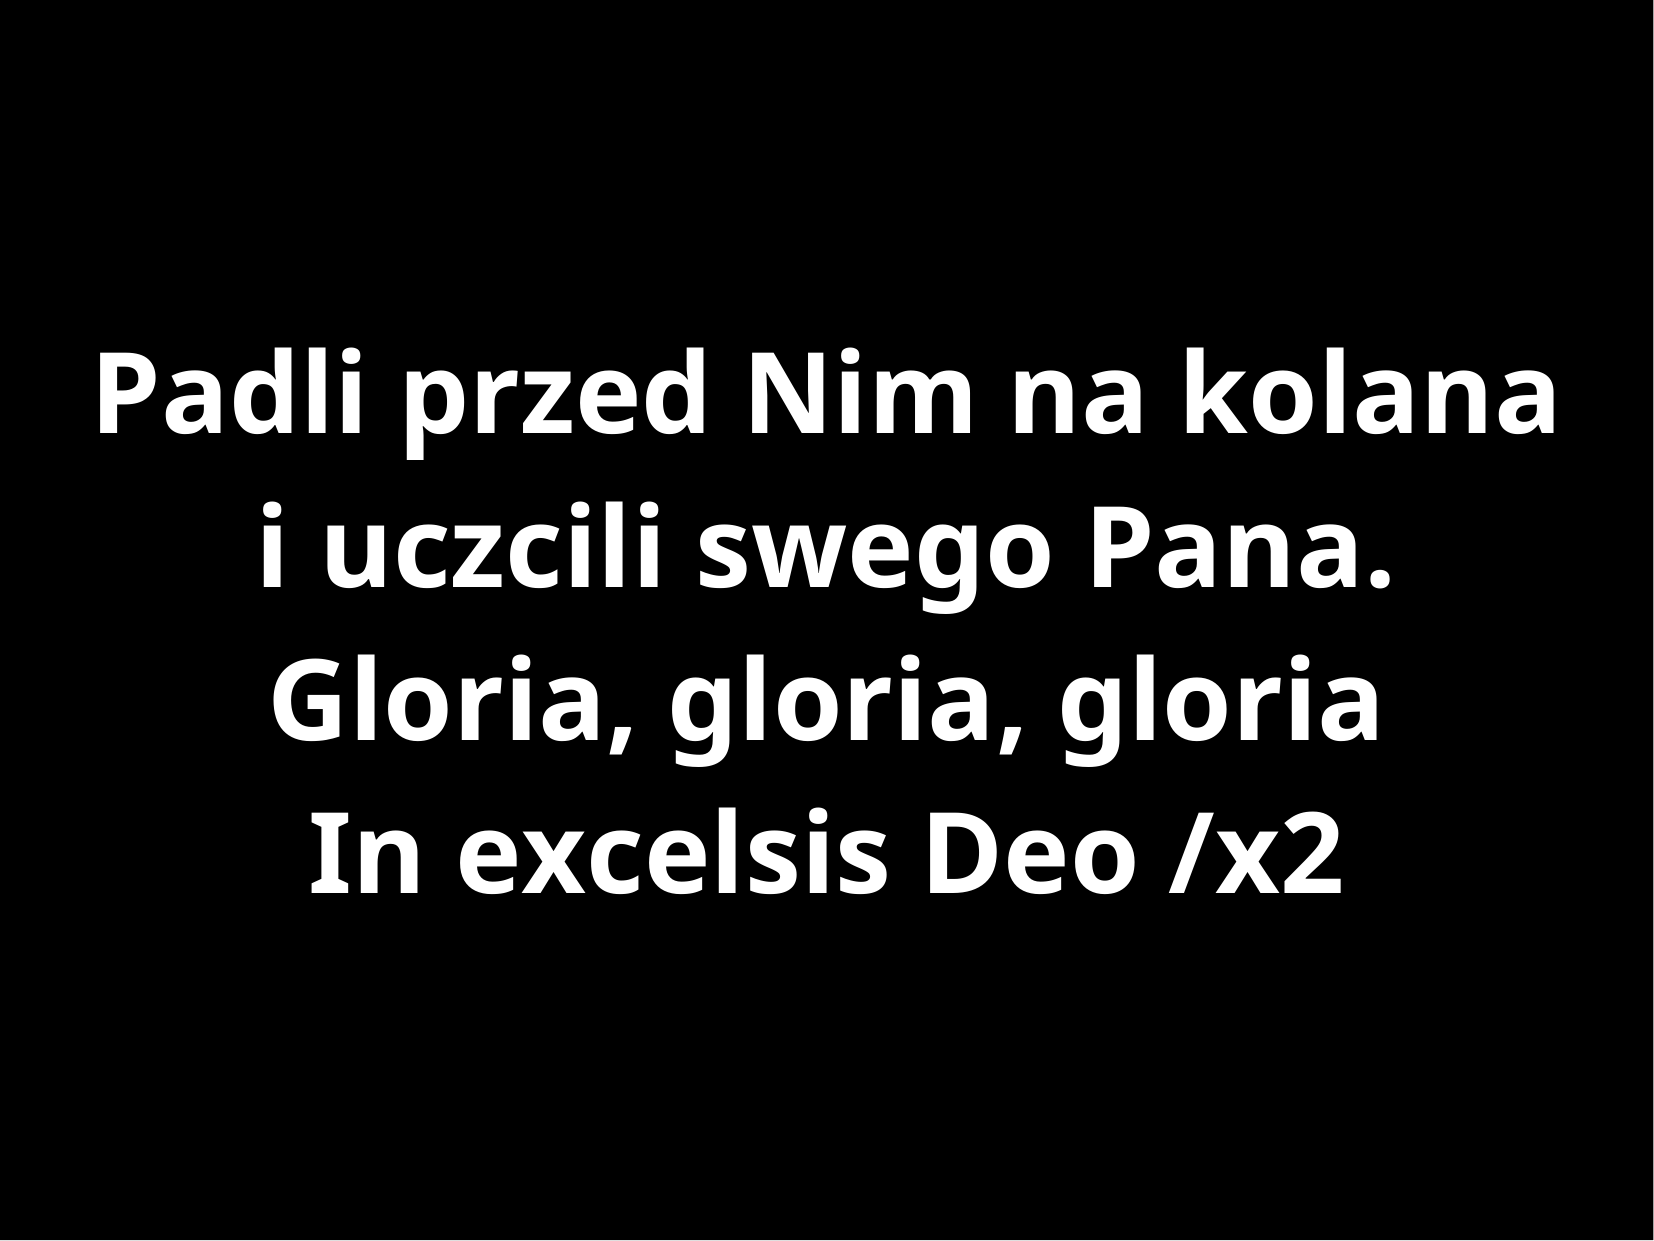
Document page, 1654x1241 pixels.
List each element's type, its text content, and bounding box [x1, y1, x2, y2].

title Padli przed Nim na kolana i uczcili swego Pana. Gloria, gloria, gloria In excelsis Deo /x2 [0, 0, 1654, 1241]
